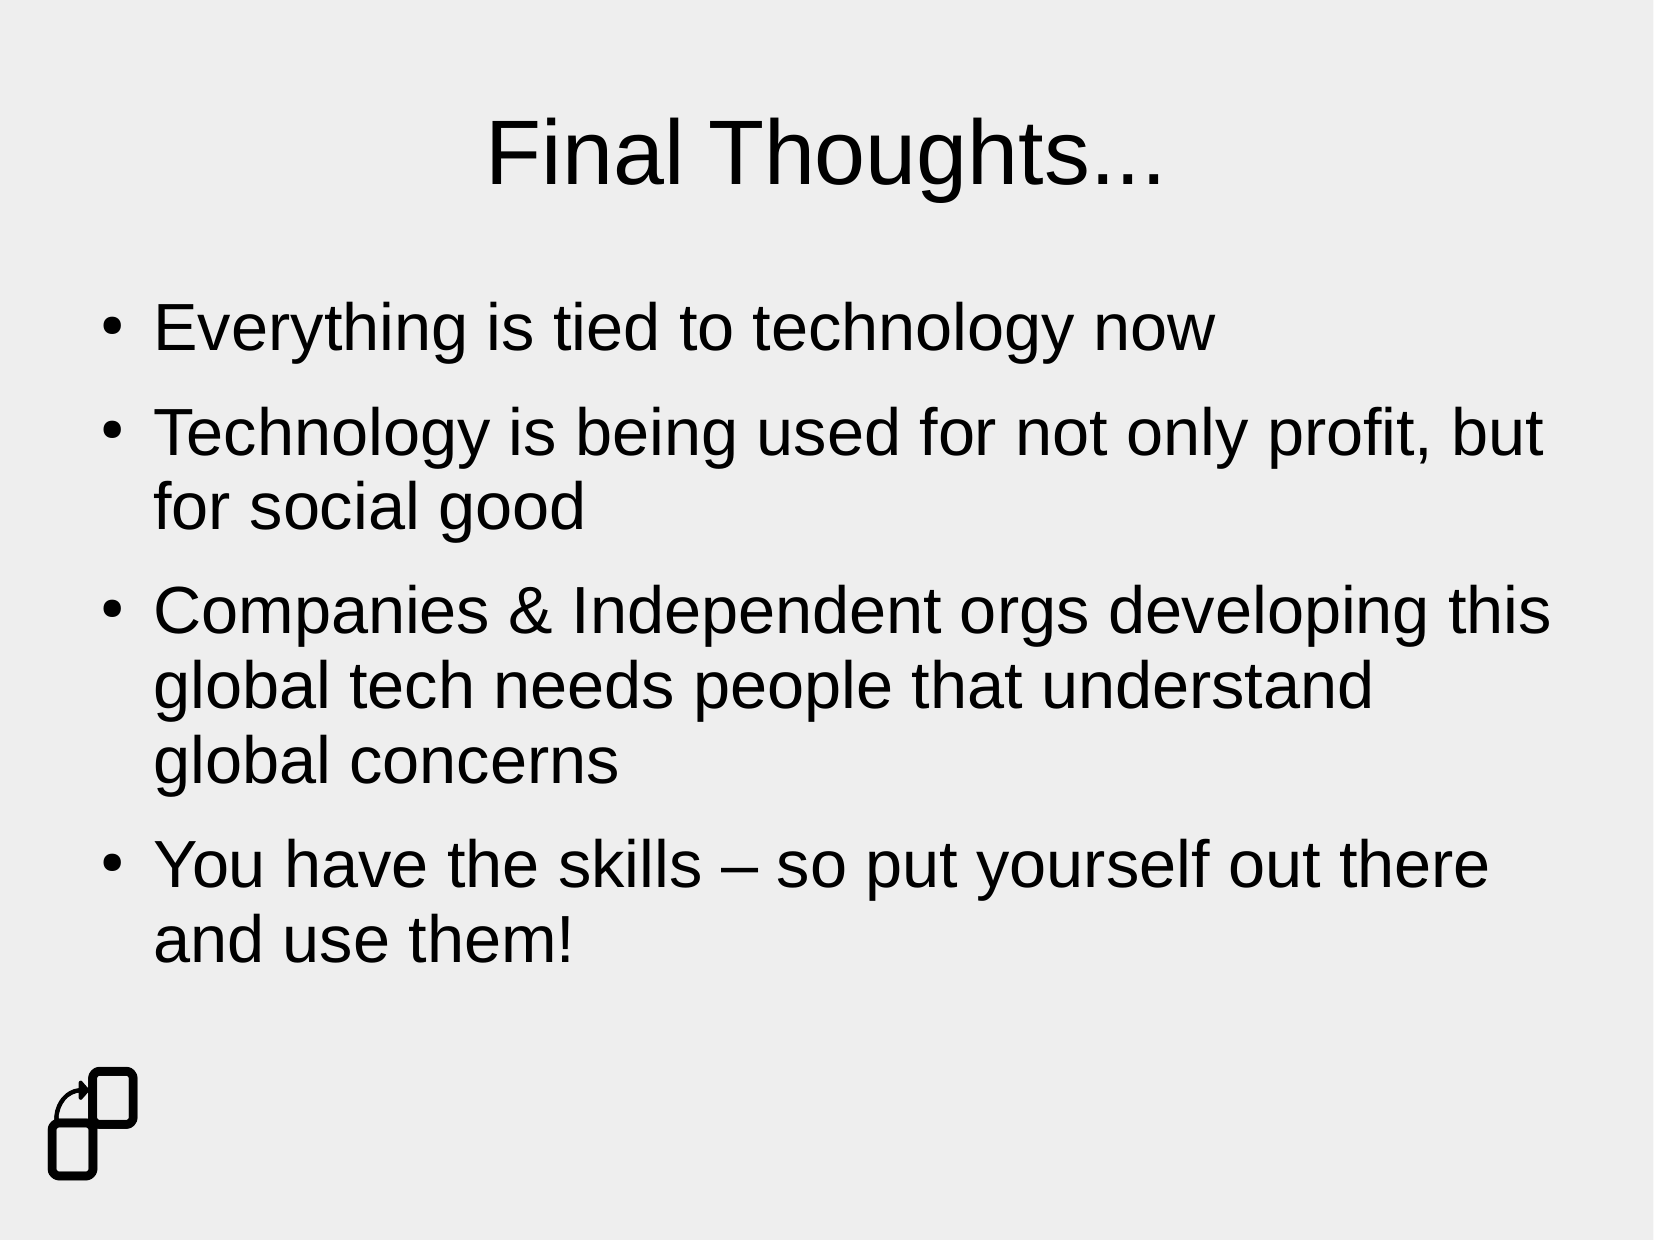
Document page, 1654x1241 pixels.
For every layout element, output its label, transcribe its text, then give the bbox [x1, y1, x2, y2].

title Final Thoughts... [82, 49, 1571, 257]
picture [30, 1062, 153, 1186]
list Everything is tied to technology now Technology is being used for not only profit, but for social good Companies & Independent orgs developing this global tech needs people that understand global concerns You have the skills – so put yourself out there and use them! [82, 290, 1571, 1010]
